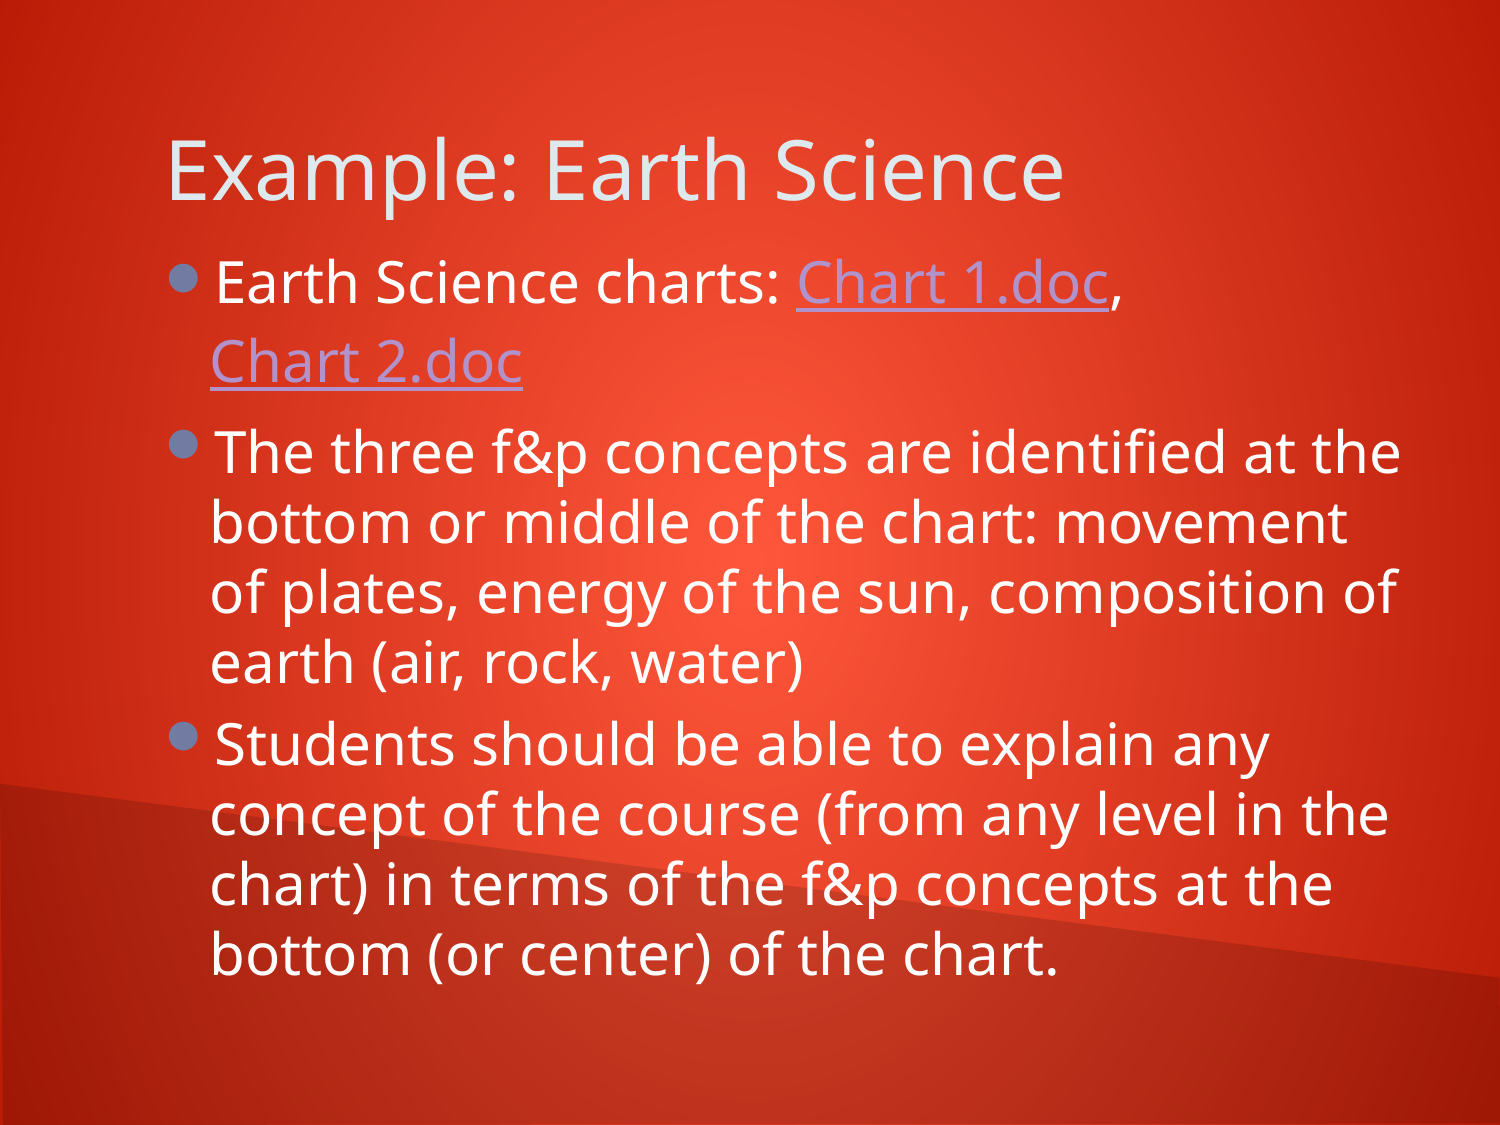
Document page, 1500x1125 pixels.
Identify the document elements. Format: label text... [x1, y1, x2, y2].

title Example: Earth Science [150, 45, 1425, 233]
list Earth Science charts: Chart 1.doc, Chart 2.doc The three f&p concepts are identified at the bottom or middle of the chart: movement of plates, energy of the sun, composition of earth (air, rock, water) Students should be able to explain any concept of the course (from any level in the chart) in terms of the f&p concepts at the bottom (or center) of the chart. [150, 237, 1425, 988]
